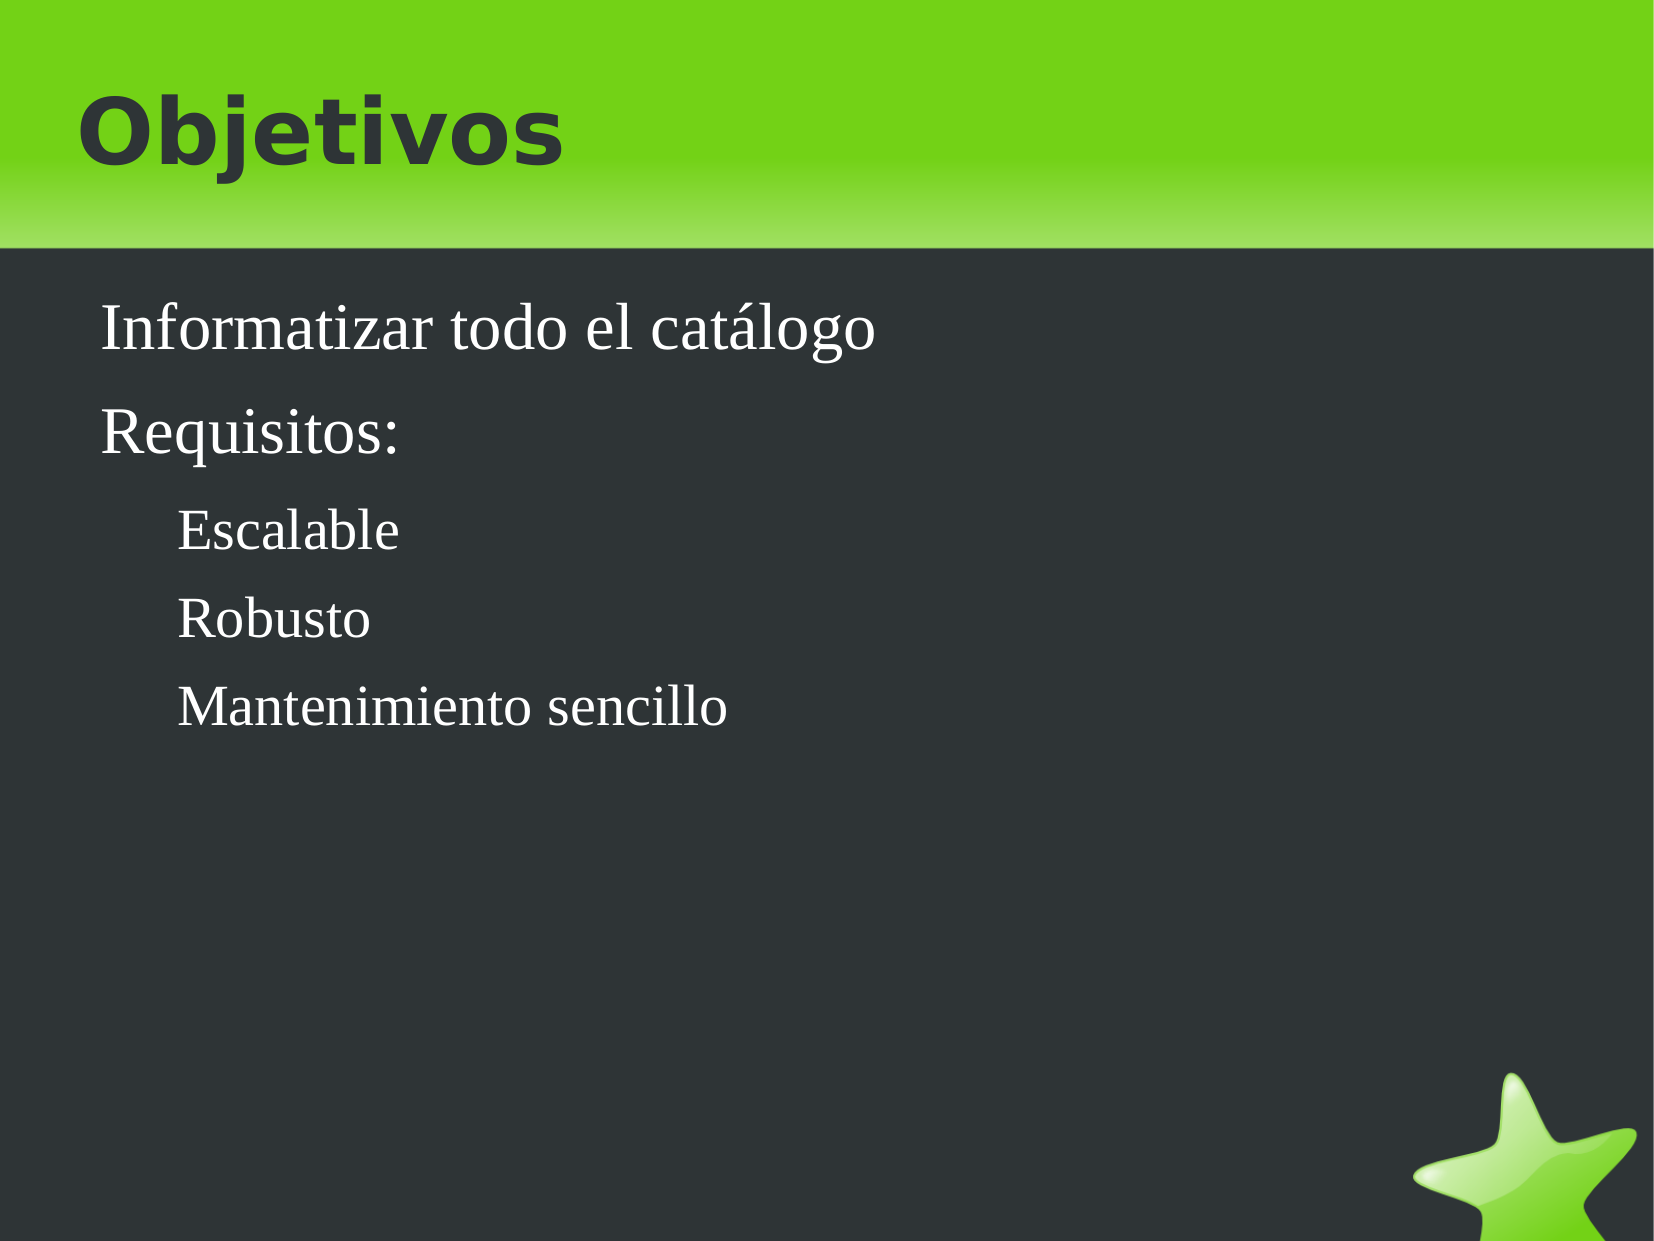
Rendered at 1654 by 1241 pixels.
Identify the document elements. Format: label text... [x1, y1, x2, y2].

picture [0, 0, 1654, 1241]
list Informatizar todo el catálogo Requisitos: Escalable Robusto Mantenimiento sencillo [82, 290, 1571, 1109]
title Objetivos [76, 29, 1565, 237]
